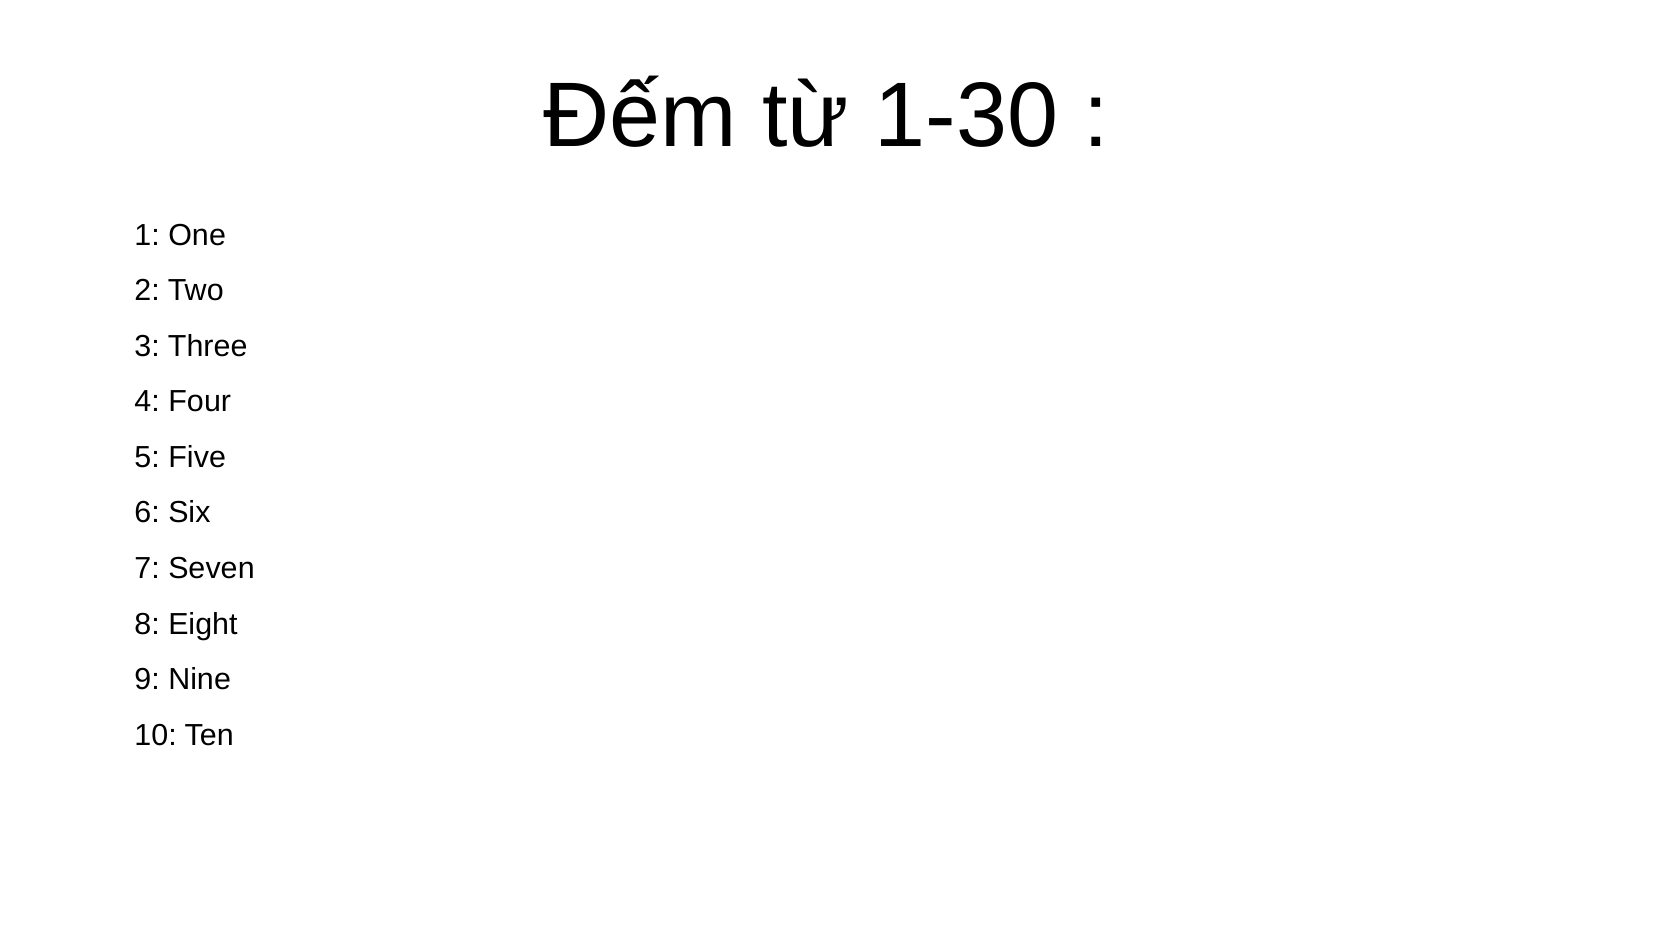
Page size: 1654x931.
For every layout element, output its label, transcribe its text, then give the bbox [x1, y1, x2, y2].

title Đếm từ 1-30 : [82, 37, 1571, 193]
list 1: One 2: Two 3: Three 4: Four 5: Five 6: Six 7: Seven 8: Eight 9: Nine 10: Ten [82, 217, 1571, 758]
